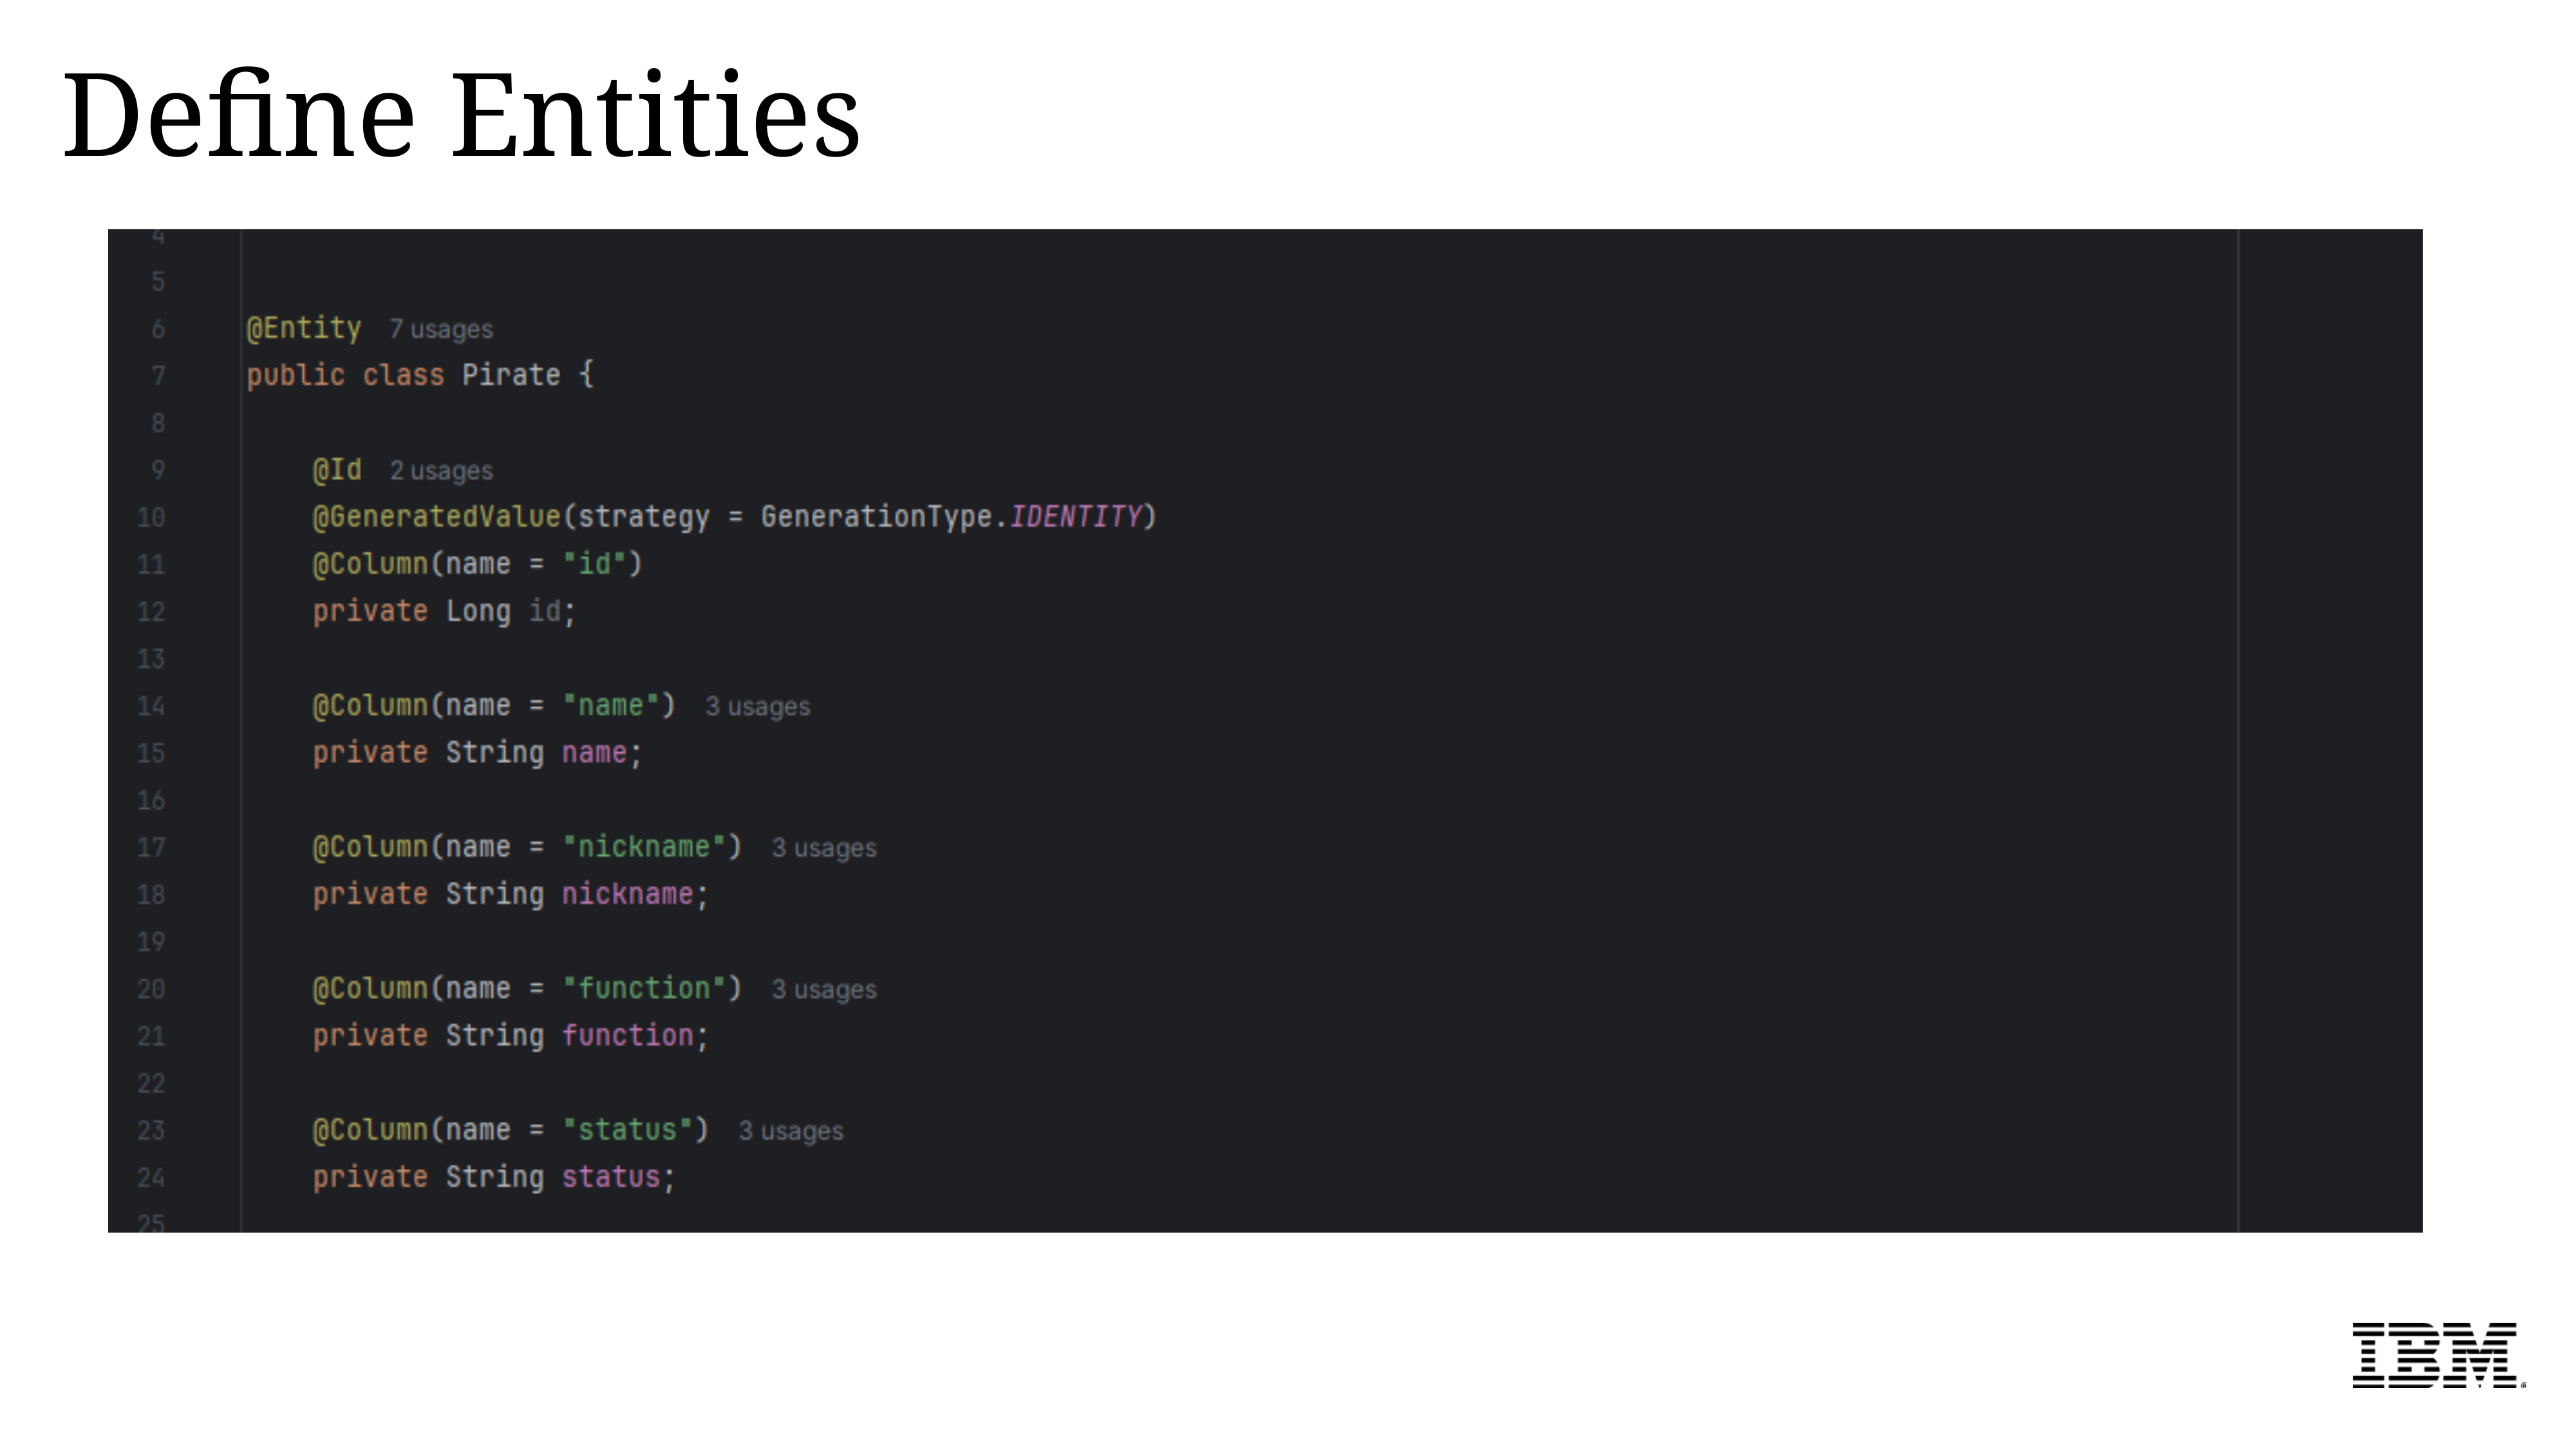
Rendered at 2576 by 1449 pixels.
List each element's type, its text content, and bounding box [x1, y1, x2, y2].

picture [108, 229, 2423, 1233]
title Define Entities [127, 41, 1832, 212]
